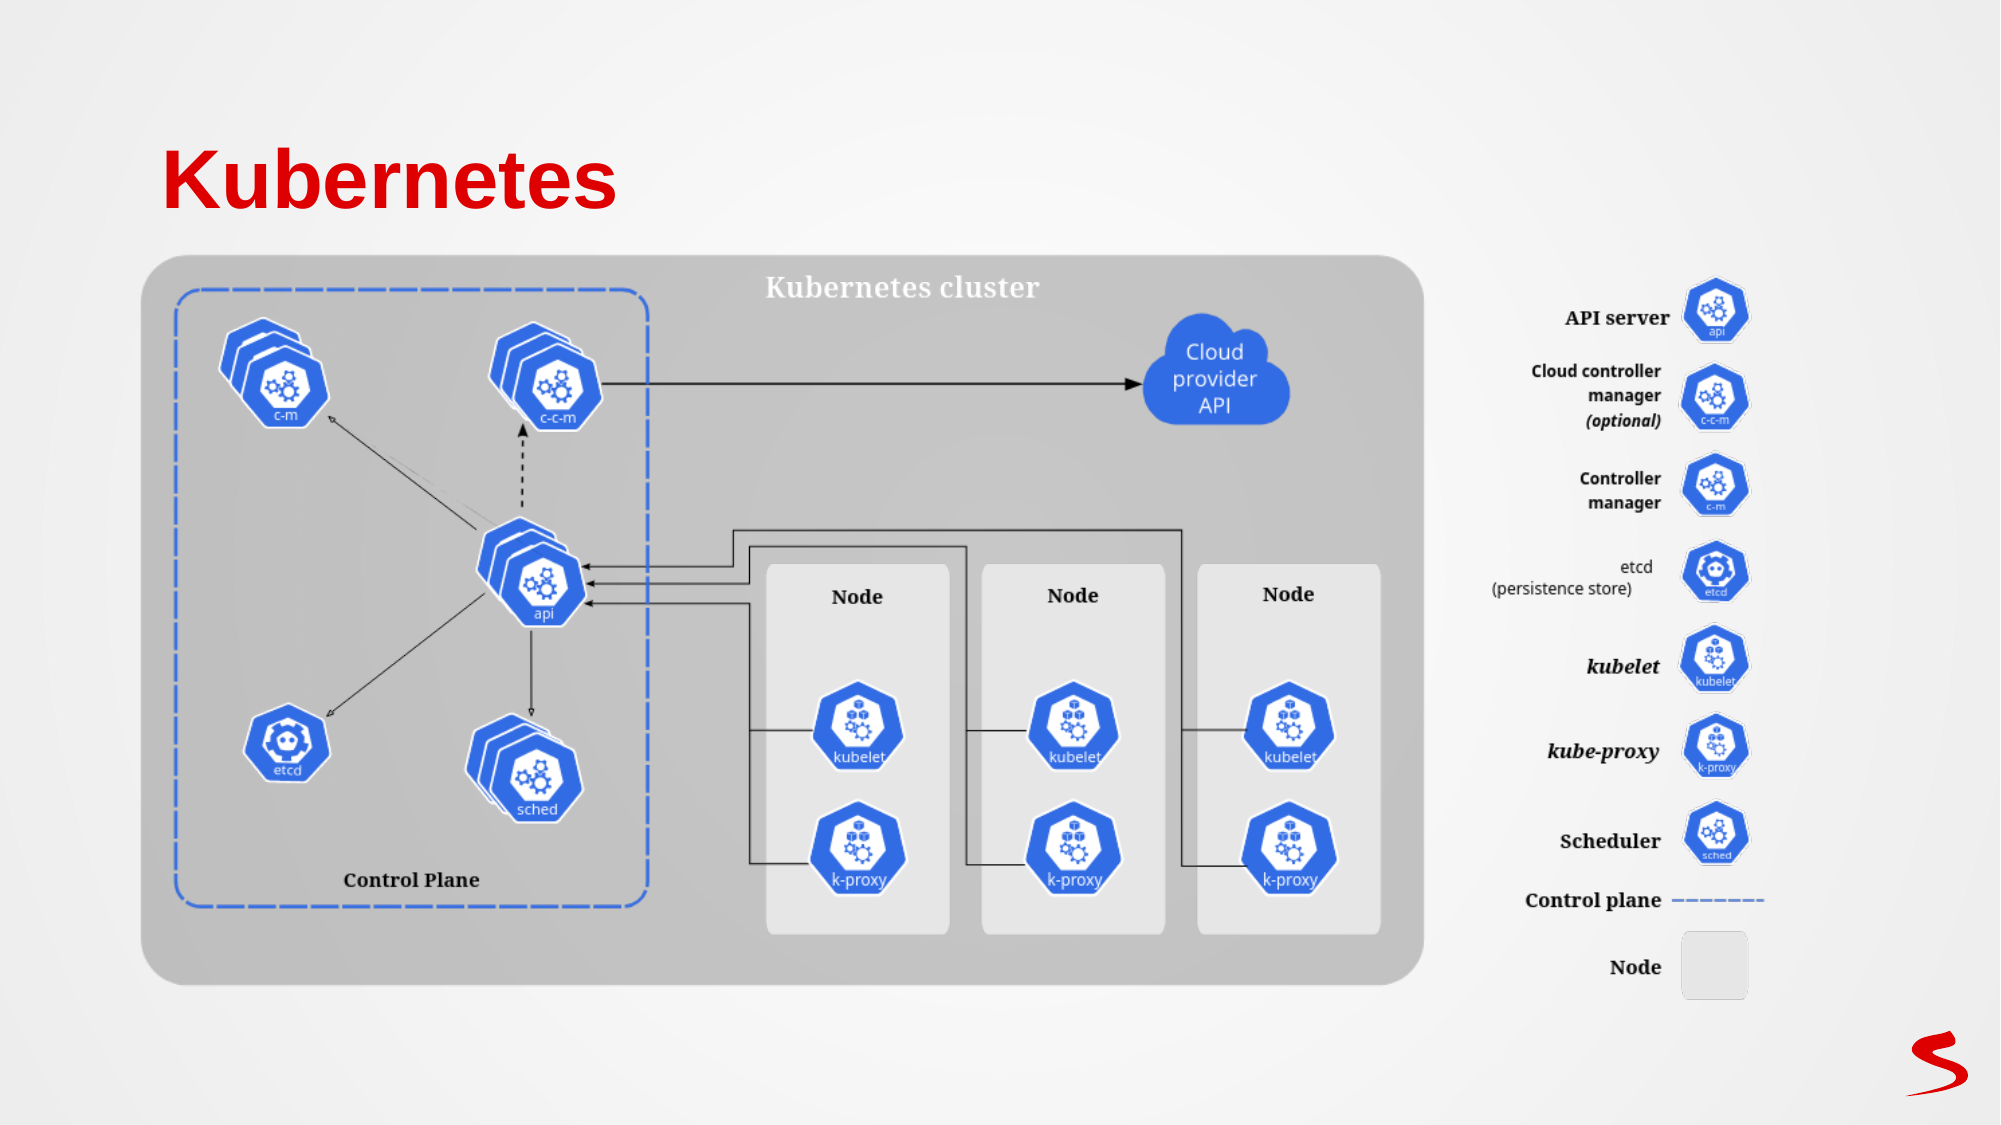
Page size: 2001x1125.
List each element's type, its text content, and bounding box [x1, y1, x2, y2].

picture [121, 235, 1801, 1020]
title Kubernetes [146, 128, 1854, 245]
